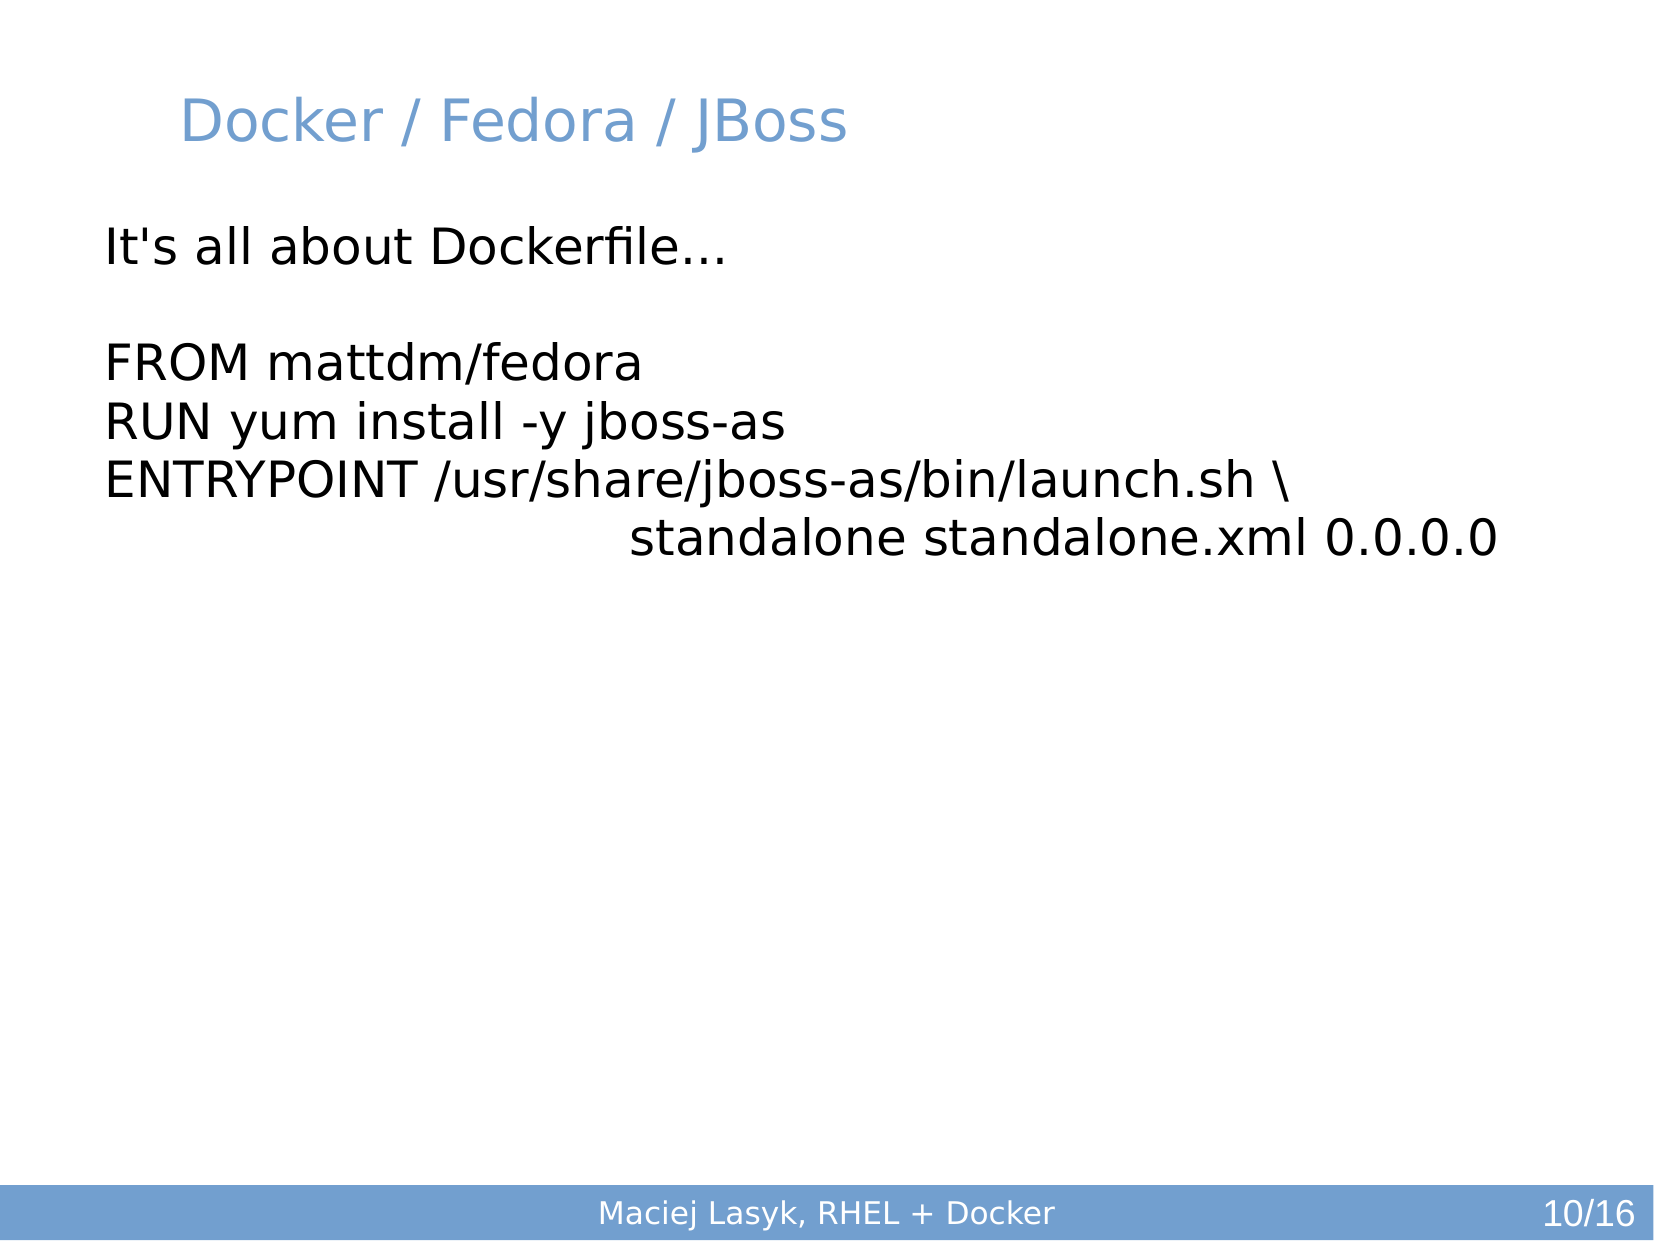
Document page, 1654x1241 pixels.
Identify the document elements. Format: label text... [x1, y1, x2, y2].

text_box It's all about Dockerfile... FROM mattdm/fedora RUN yum install -y jboss-as ENTRYPOINT /usr/share/jboss-as/bin/launch.sh \ standalone standalone.xml 0.0.0.0 [90, 210, 1515, 575]
text_box 10/16 [1527, 1185, 1651, 1241]
text_box Docker / Fedora / JBoss [164, 79, 864, 163]
text_box [0, 1185, 1527, 1241]
text_box Maciej Lasyk, RHEL + Docker [583, 1188, 1071, 1240]
